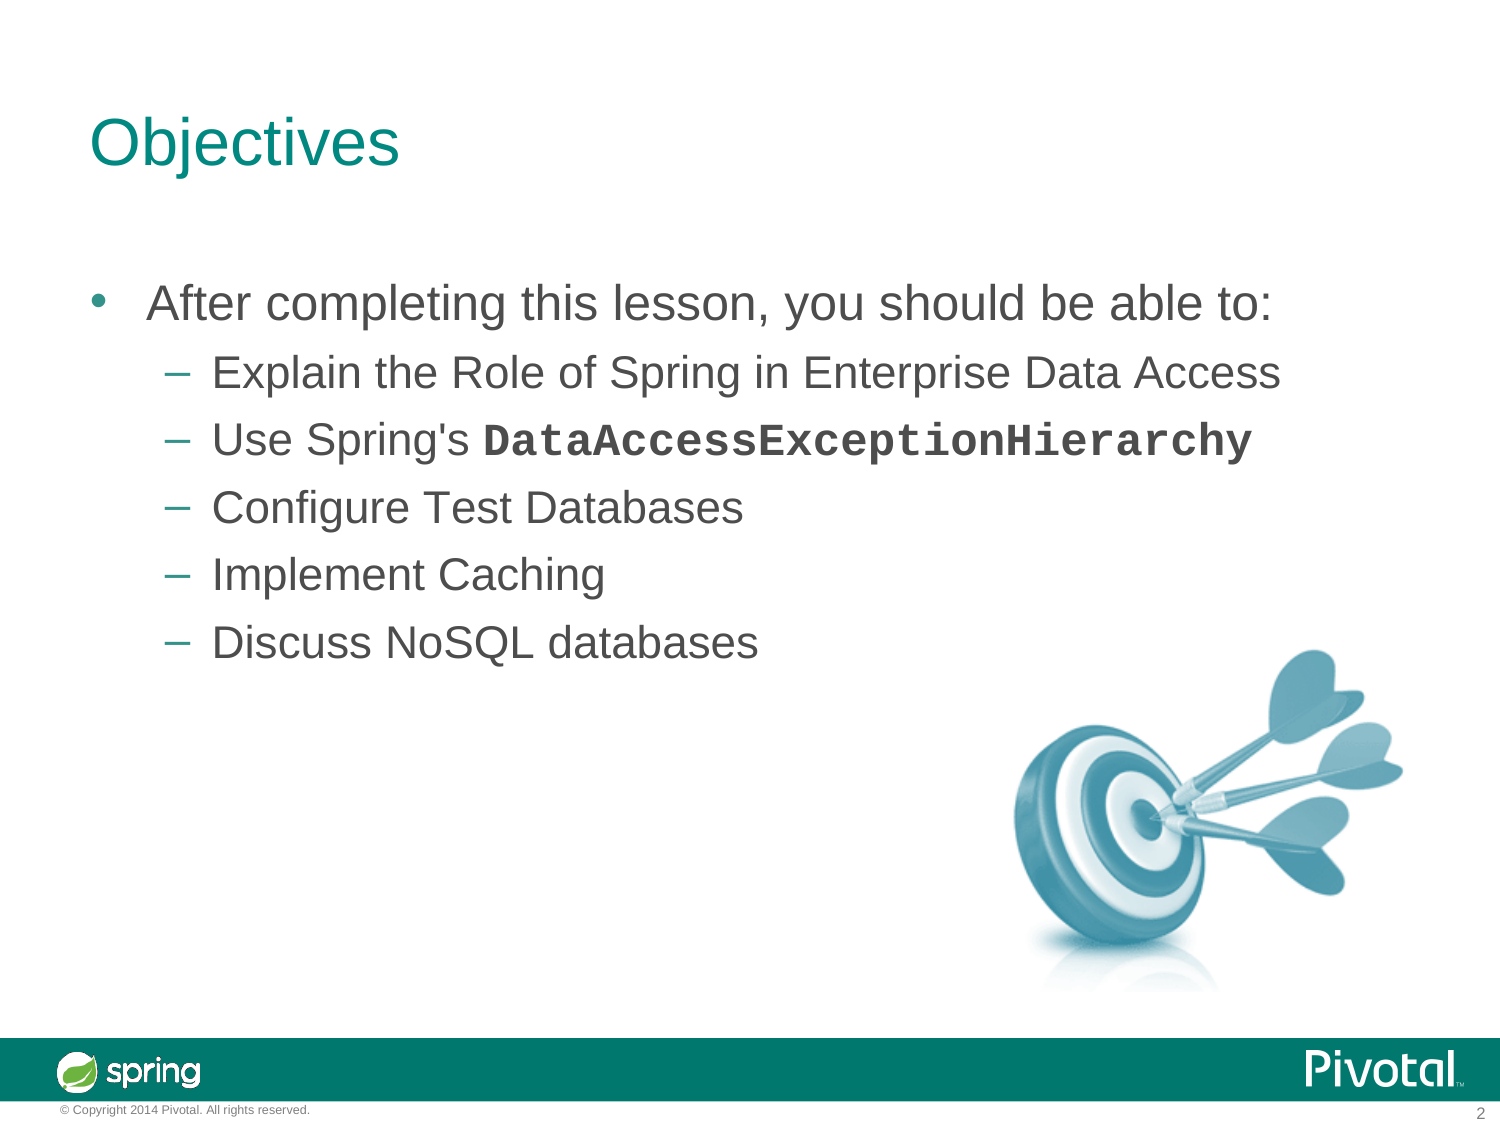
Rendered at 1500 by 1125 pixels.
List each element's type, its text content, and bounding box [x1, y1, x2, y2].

picture [32, 1041, 210, 1103]
picture [1306, 1050, 1464, 1087]
title Objectives [75, 45, 1426, 233]
list After completing this lesson, you should be able to: Explain the Role of Spring in Enterprise Data Access Use Spring's DataAccessExceptionHierarchy Configure Test Databases Implement Caching Discuss NoSQL databases [75, 262, 1426, 1005]
